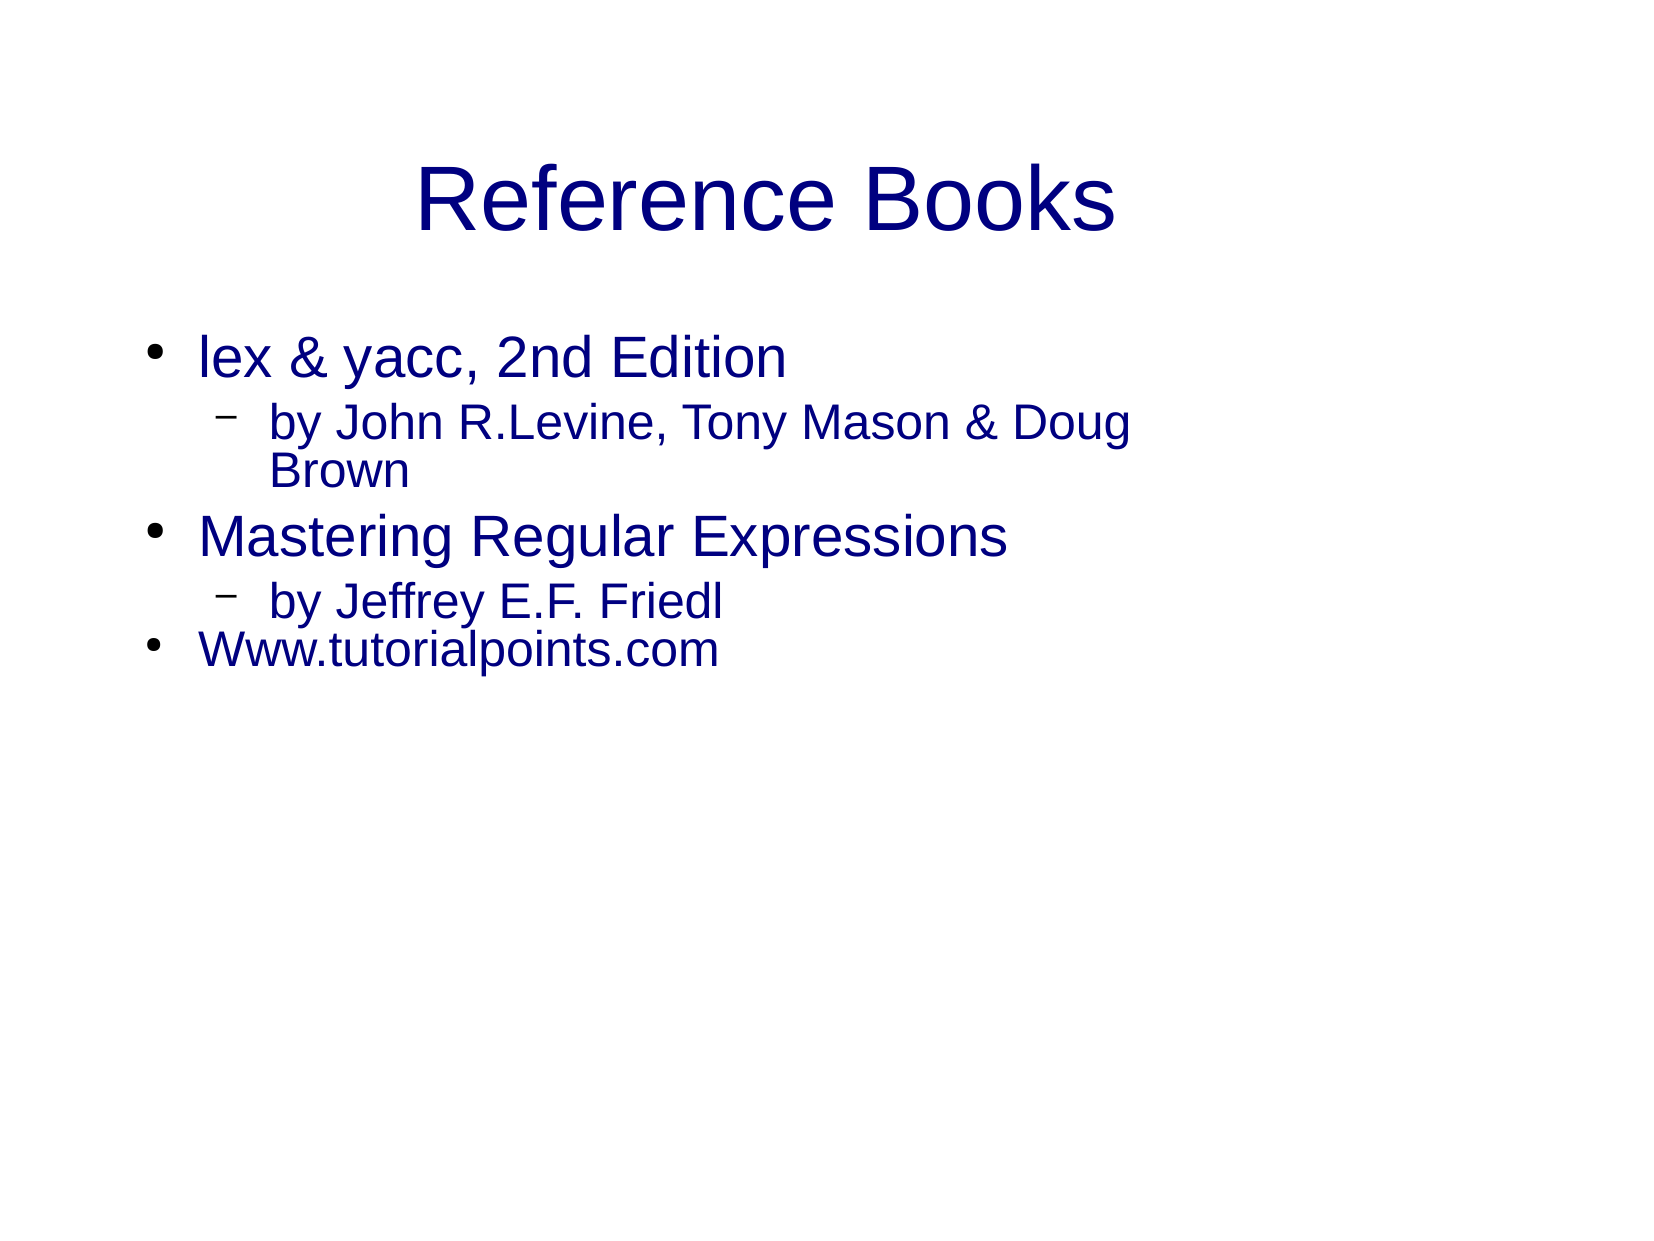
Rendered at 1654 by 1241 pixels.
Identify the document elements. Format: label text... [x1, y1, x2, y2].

list lex & yacc, 2nd Edition by John R.Levine, Tony Mason & Doug Brown Mastering Regular Expressions by Jeffrey E.F. Friedl Www.tutorialpoints.com [112, 325, 1152, 1001]
title Reference Books [112, 99, 1388, 288]
